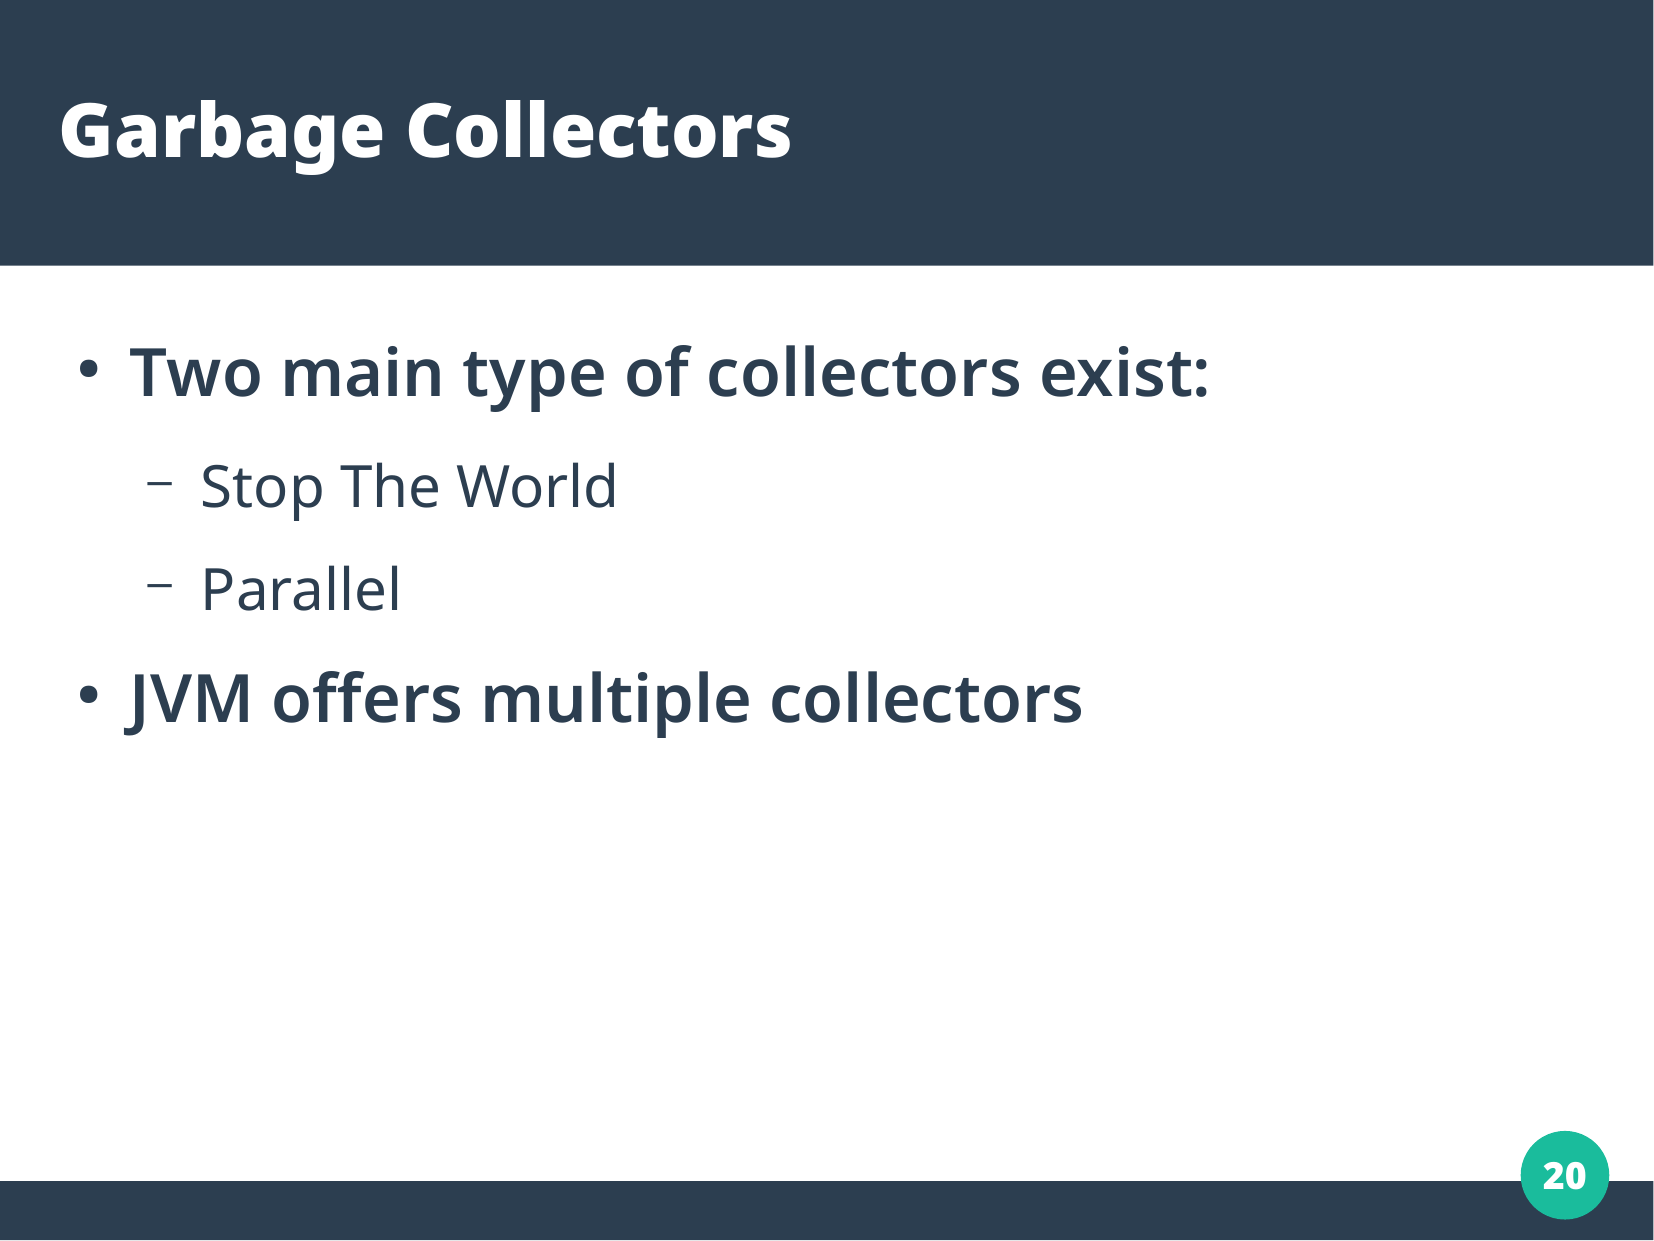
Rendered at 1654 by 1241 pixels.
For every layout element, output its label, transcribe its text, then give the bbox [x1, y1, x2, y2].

list Two main type of collectors exist: Stop The World Parallel JVM offers multiple collectors [59, 324, 1595, 1152]
title Garbage Collectors [59, 49, 1595, 207]
